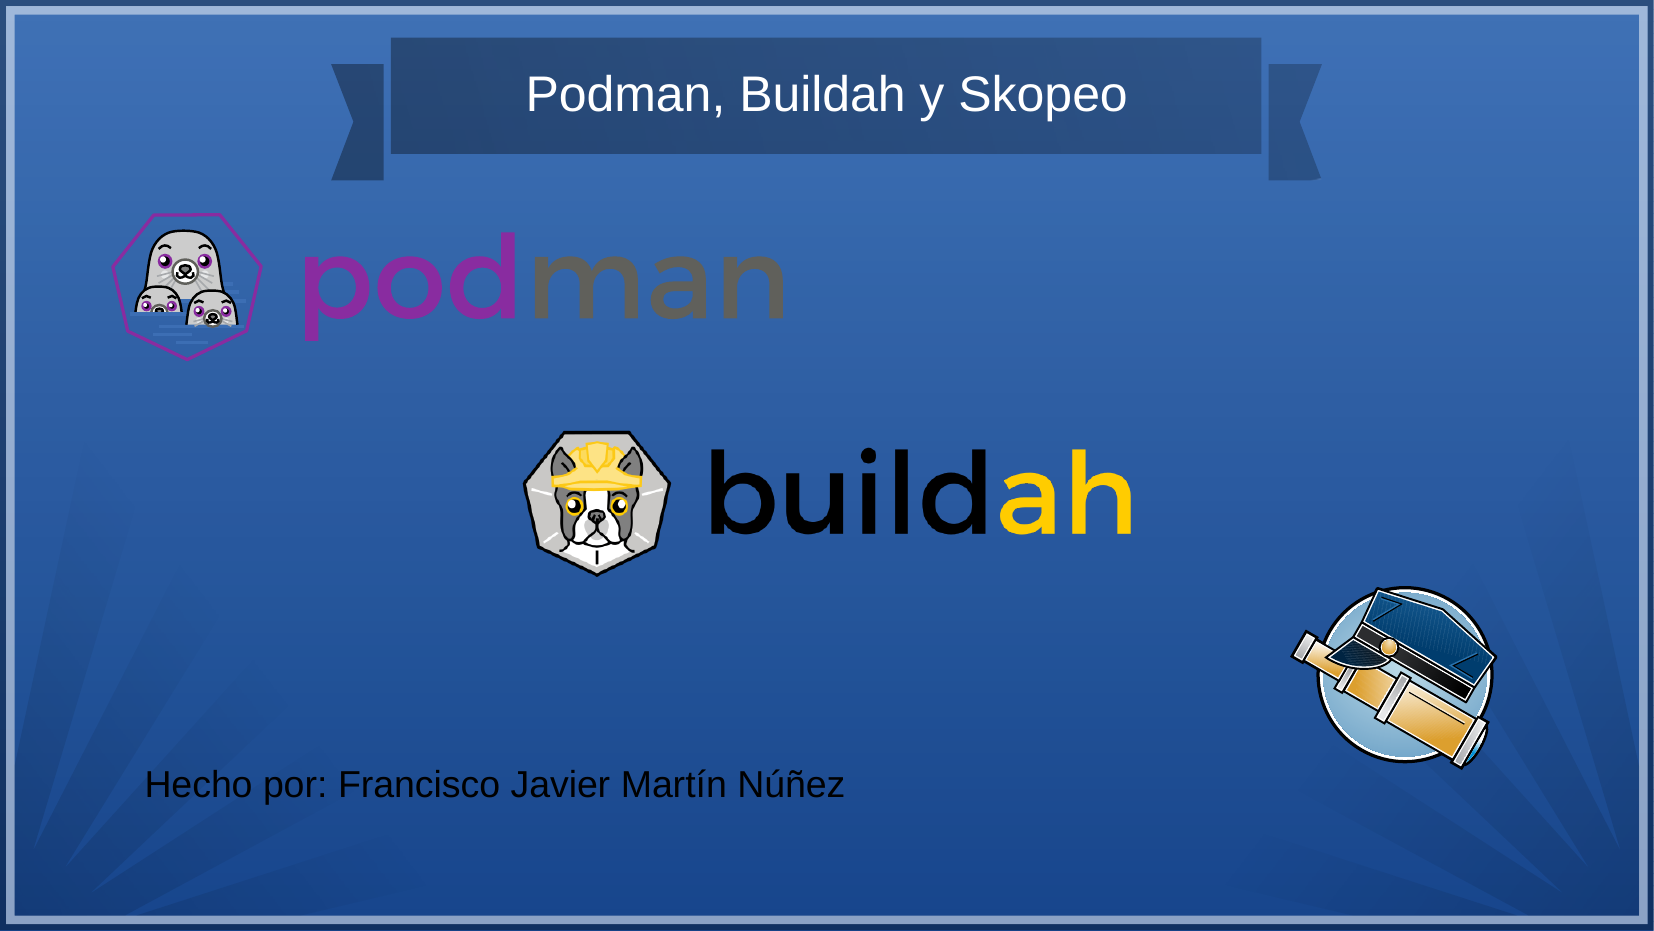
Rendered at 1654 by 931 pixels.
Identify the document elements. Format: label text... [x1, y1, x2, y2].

picture [472, 389, 1180, 615]
picture [1246, 531, 1560, 839]
picture [94, 188, 800, 378]
title Podman, Buildah y Skopeo [389, 35, 1264, 154]
text_box Hecho por: Francisco Javier Martín Núñez [129, 755, 875, 815]
